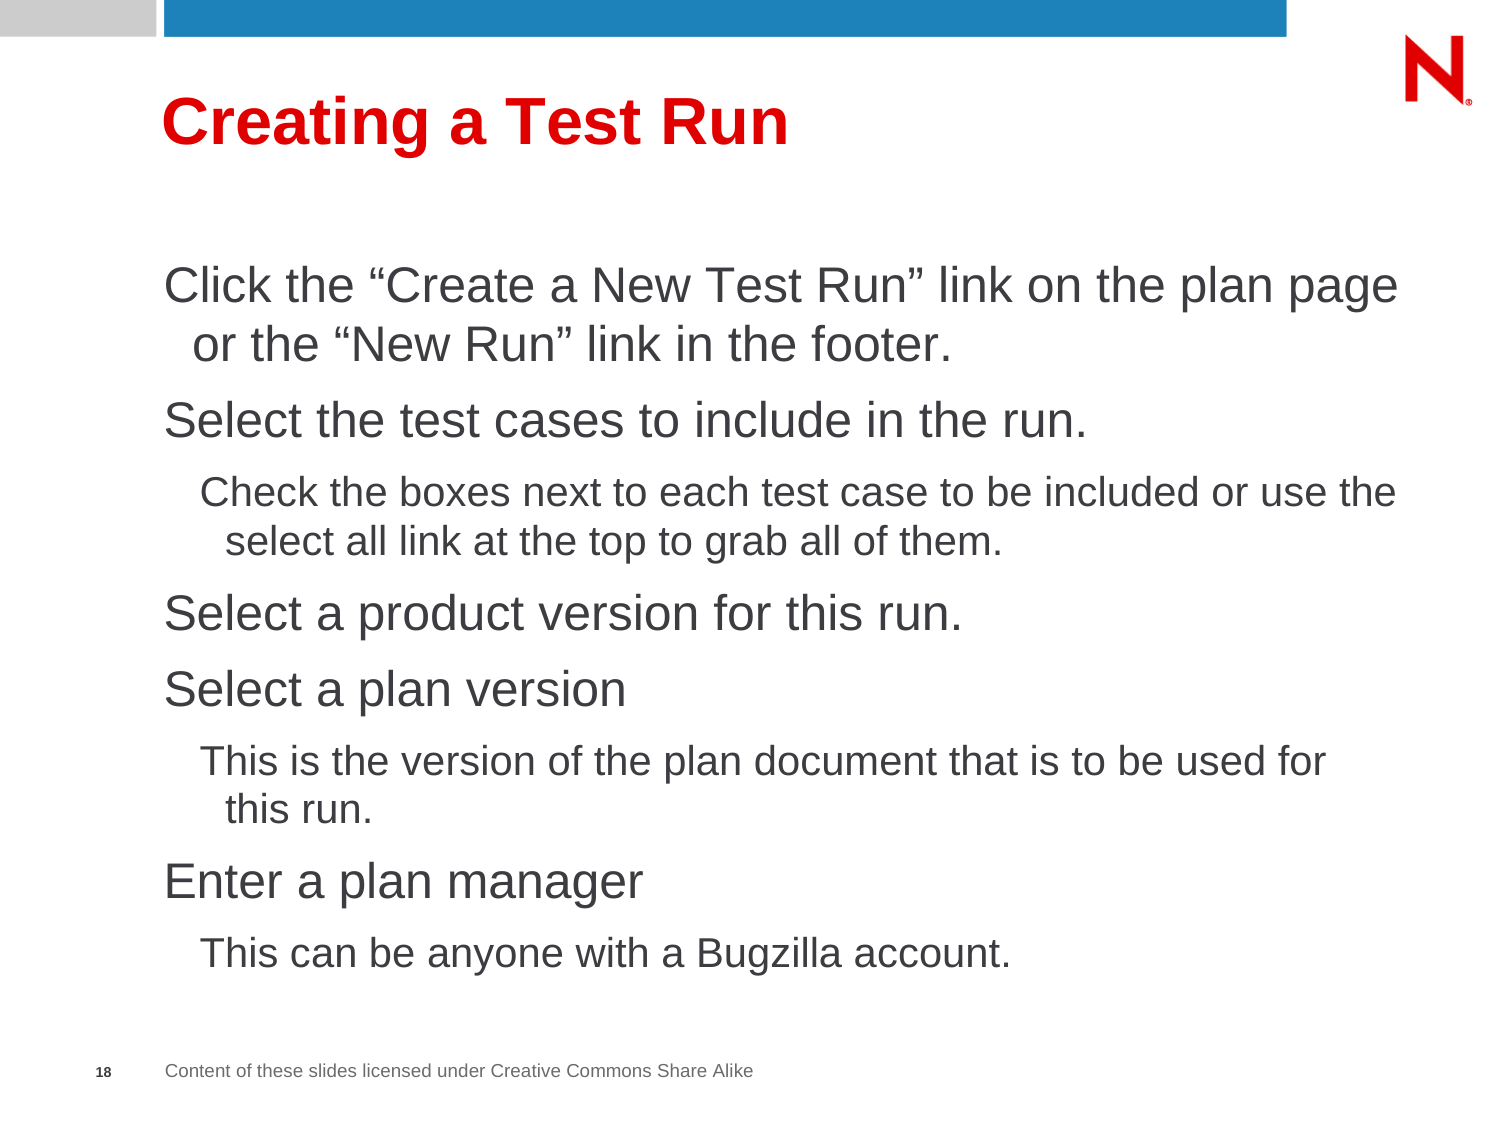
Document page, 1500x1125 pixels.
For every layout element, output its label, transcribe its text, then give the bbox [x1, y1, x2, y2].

title Creating a Test Run [161, 41, 1383, 205]
picture [1403, 32, 1473, 107]
list Click the “Create a New Test Run” link on the plan page or the “New Run” link in the footer. Select the test cases to include in the run. Check the boxes next to each test case to be included or use the select all link at the top to grab all of them. Select a product version for this run. Select a plan version This is the version of the plan document that is to be used for this run. Enter a plan manager This can be anyone with a Bugzilla account. [163, 254, 1404, 986]
